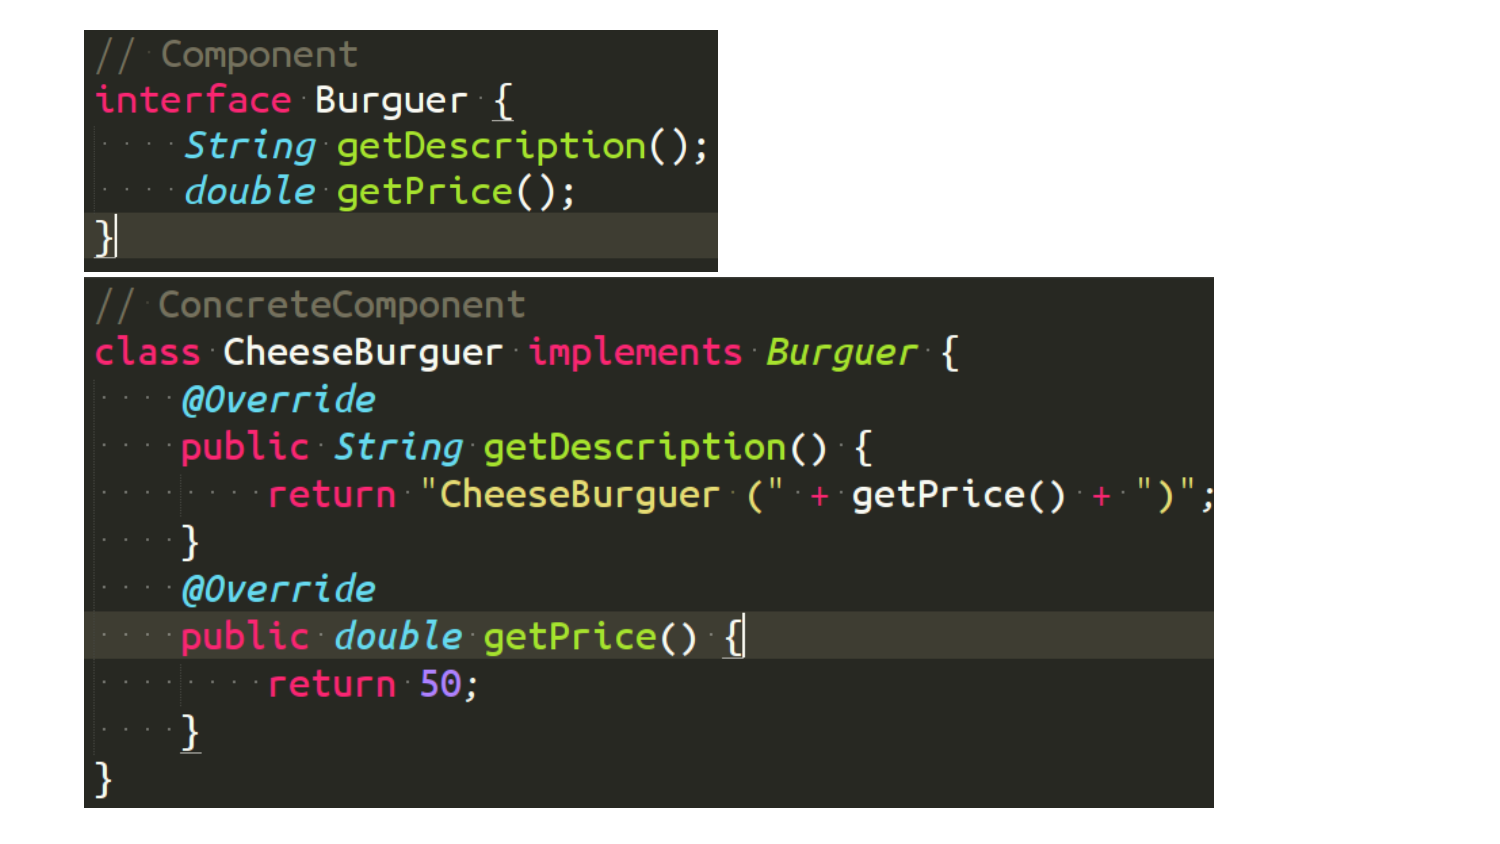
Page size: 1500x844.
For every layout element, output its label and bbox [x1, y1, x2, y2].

picture [84, 30, 718, 272]
picture [84, 277, 1214, 808]
